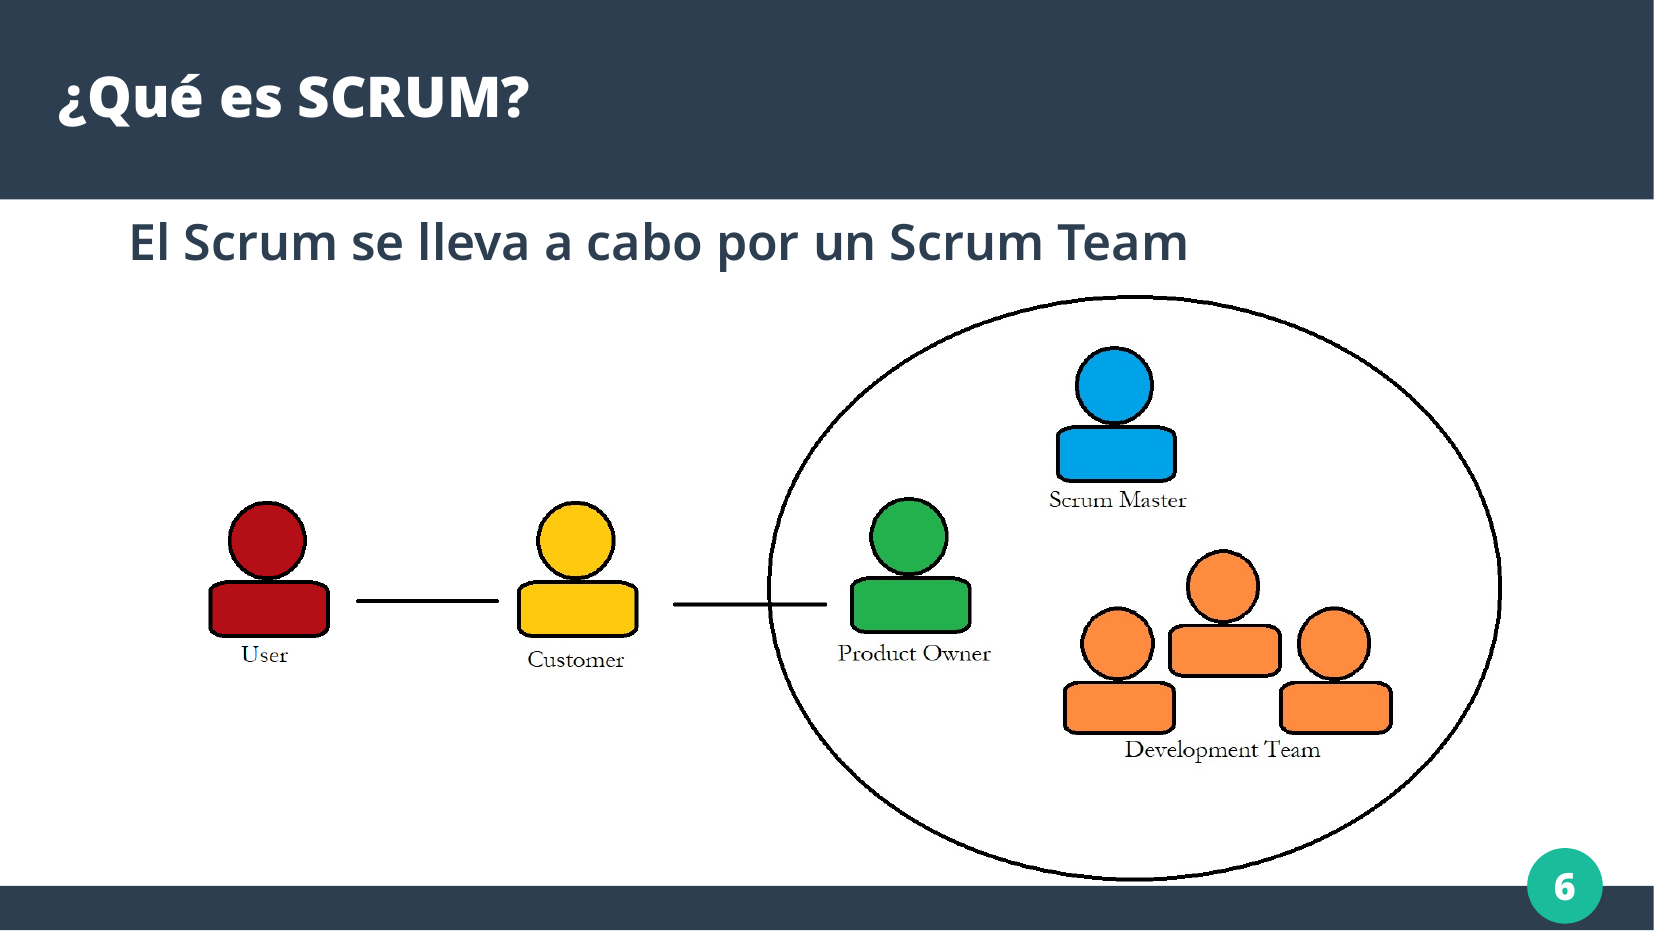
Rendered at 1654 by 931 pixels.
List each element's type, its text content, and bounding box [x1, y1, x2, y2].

picture [205, 293, 1505, 885]
title ¿Qué es SCRUM? [59, 37, 1595, 155]
list El Scrum se lleva a cabo por un Scrum Team [57, 206, 1477, 296]
